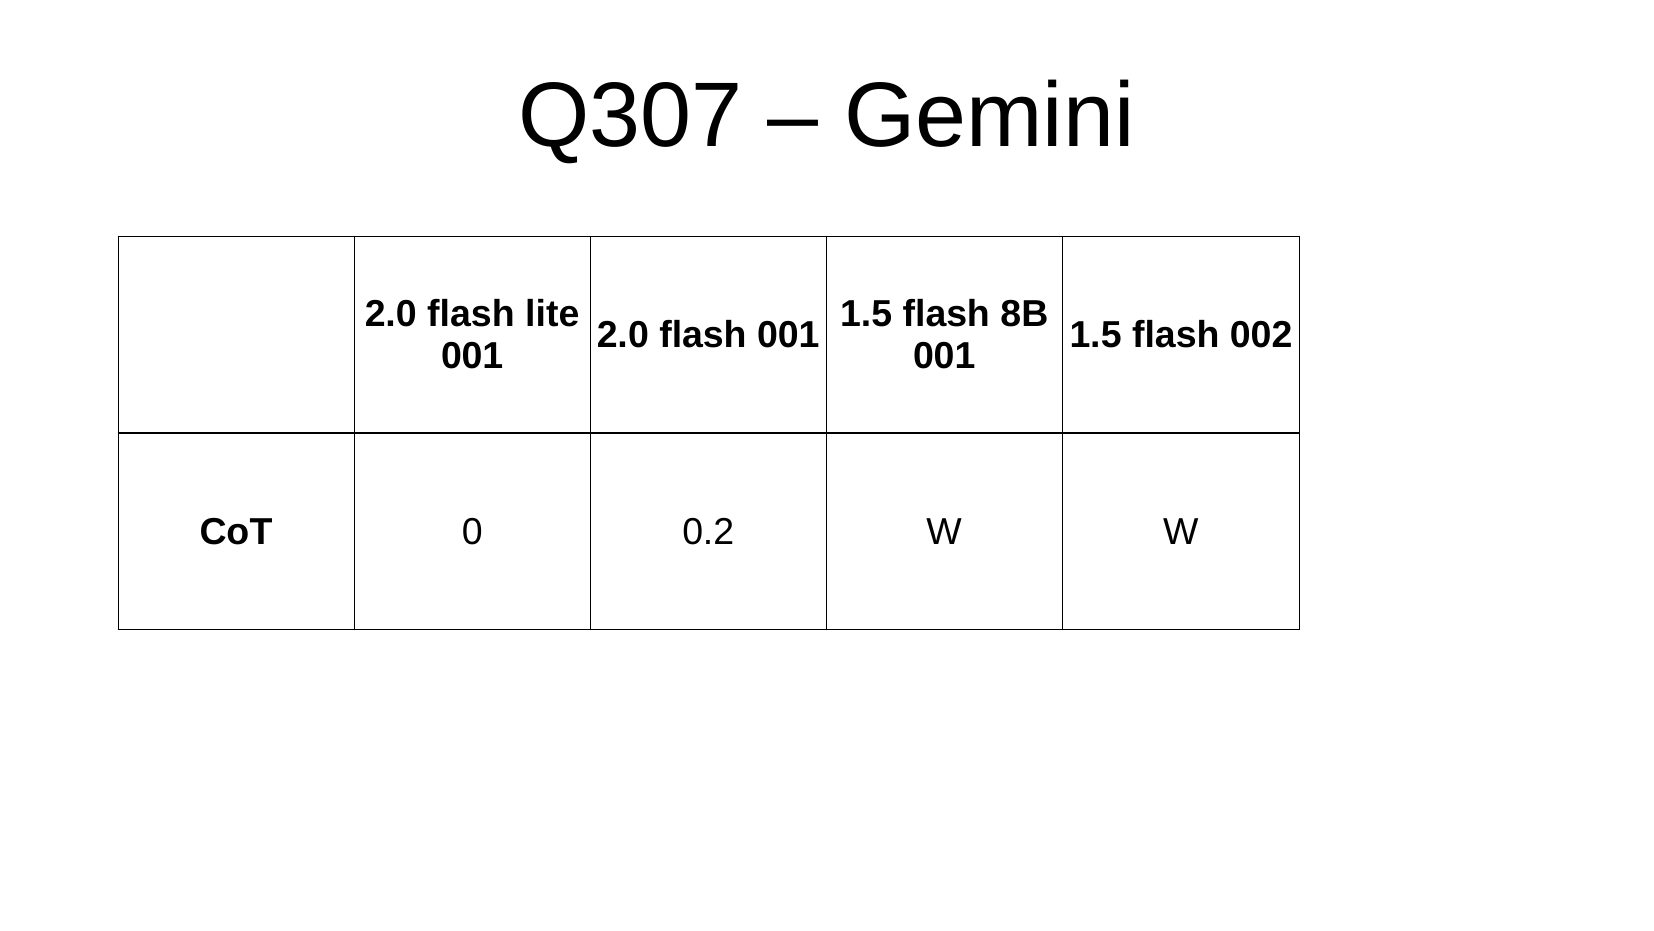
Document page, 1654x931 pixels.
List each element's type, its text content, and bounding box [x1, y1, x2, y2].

table_cell CoT [119, 434, 354, 629]
table_header 1.5 flash 002 [1063, 237, 1299, 432]
table_cell W [1063, 434, 1299, 629]
table_cell 0.2 [591, 434, 826, 629]
table_cell 0 [355, 434, 590, 629]
table_header 1.5 flash 8B 001 [827, 237, 1062, 432]
table_header 2.0 flash lite 001 [355, 237, 590, 432]
table_header [119, 237, 354, 432]
table_header 2.0 flash 001 [591, 237, 826, 432]
table_cell W [827, 434, 1062, 629]
title Q307 – Gemini [82, 37, 1571, 193]
